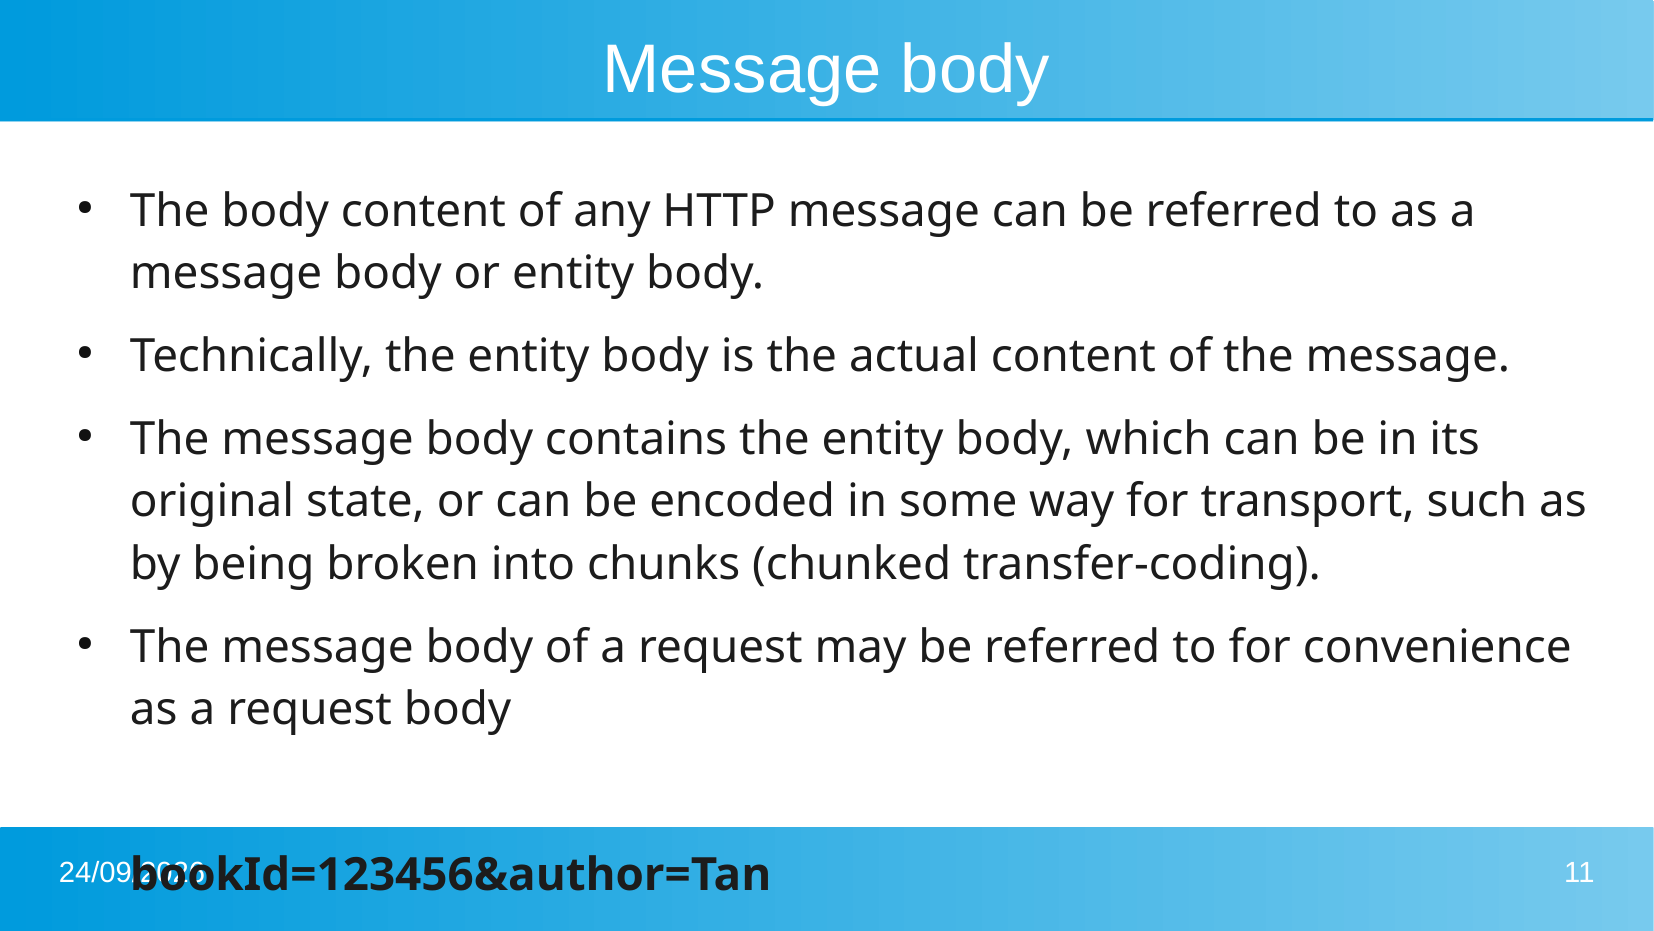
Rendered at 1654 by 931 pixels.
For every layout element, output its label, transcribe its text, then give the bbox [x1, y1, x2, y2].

title Message body [59, 29, 1595, 108]
list The body content of any HTTP message can be referred to as a message body or entity body. Technically, the entity body is the actual content of the message. The message body contains the entity body, which can be in its original state, or can be encoded in some way for transport, such as by being broken into chunks (chunked transfer-coding). The message body of a request may be referred to for convenience as a request body bookId=123456&author=Tan [59, 177, 1595, 768]
